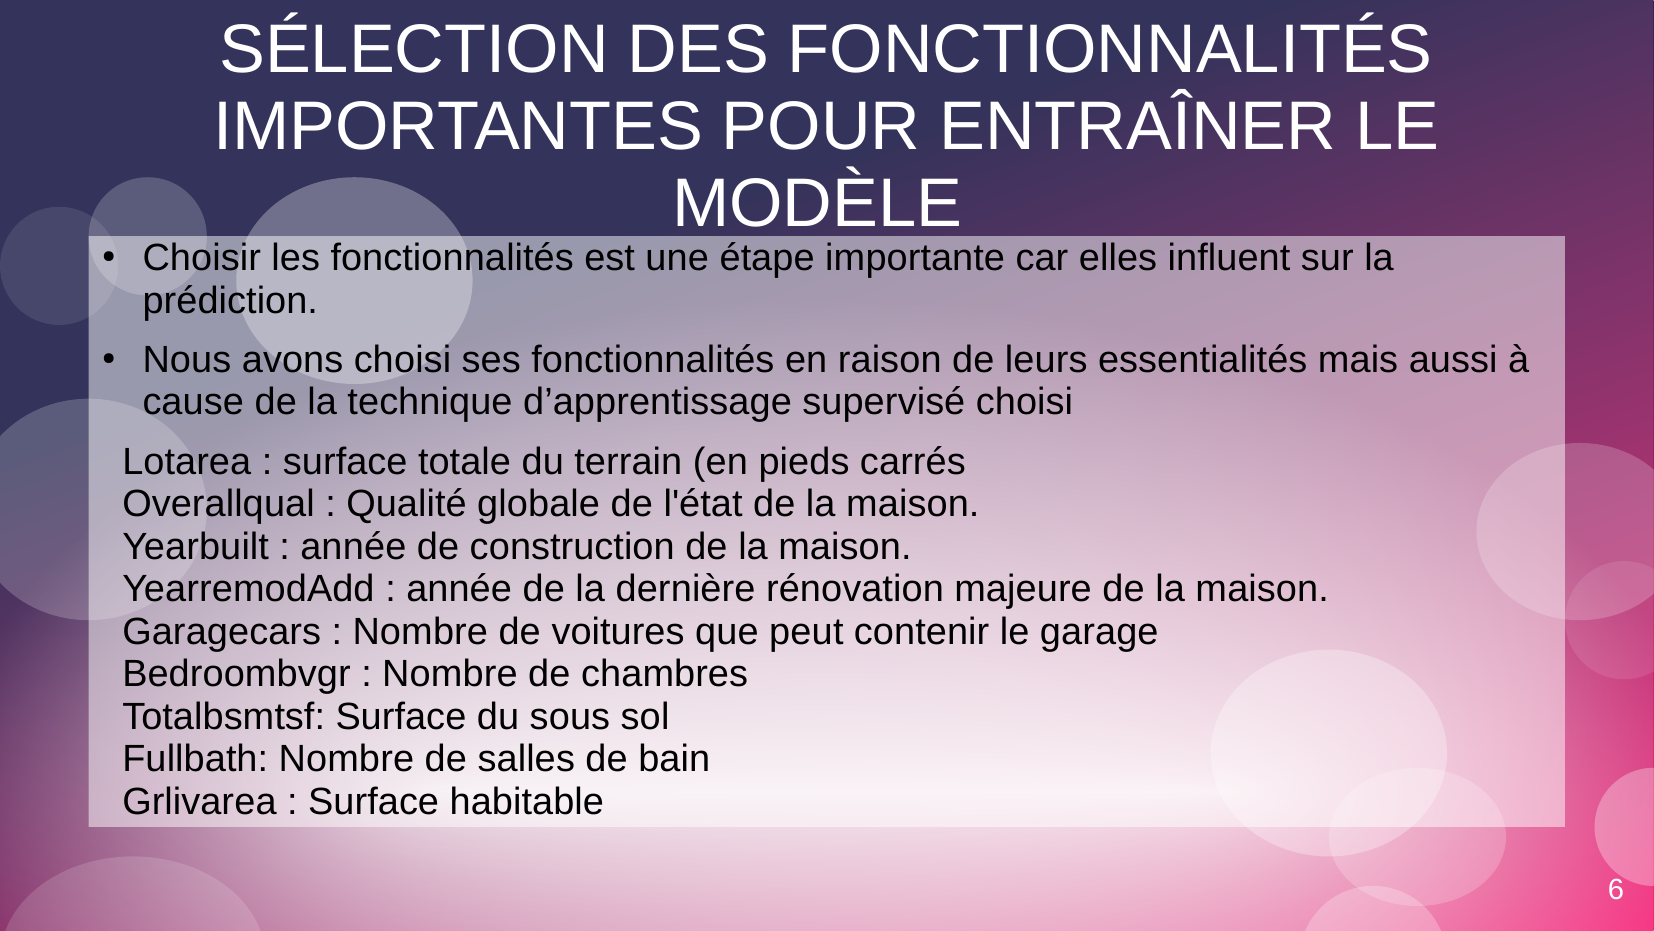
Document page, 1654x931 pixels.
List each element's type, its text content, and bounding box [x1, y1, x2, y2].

list Choisir les fonctionnalités est une étape importante car elles influent sur la prédiction. Nous avons choisi ses fonctionnalités en raison de leurs essentialités mais aussi à cause de la technique d’apprentissage supervisé choisi Lotarea : surface totale du terrain (en pieds carrés Overallqual : Qualité globale de l'état de la maison. Yearbuilt : année de construction de la maison. YearremodAdd : année de la dernière rénovation majeure de la maison. Garagecars : Nombre de voitures que peut contenir le garage Bedroombvgr : Nombre de chambres Totalbsmtsf: Surface du sous sol Fullbath: Nombre de salles de bain Grlivarea : Surface habitable [88, 236, 1565, 827]
title SÉLECTION DES FONCTIONNALITÉS IMPORTANTES POUR ENTRAÎNER LE MODÈLE [88, 10, 1565, 236]
